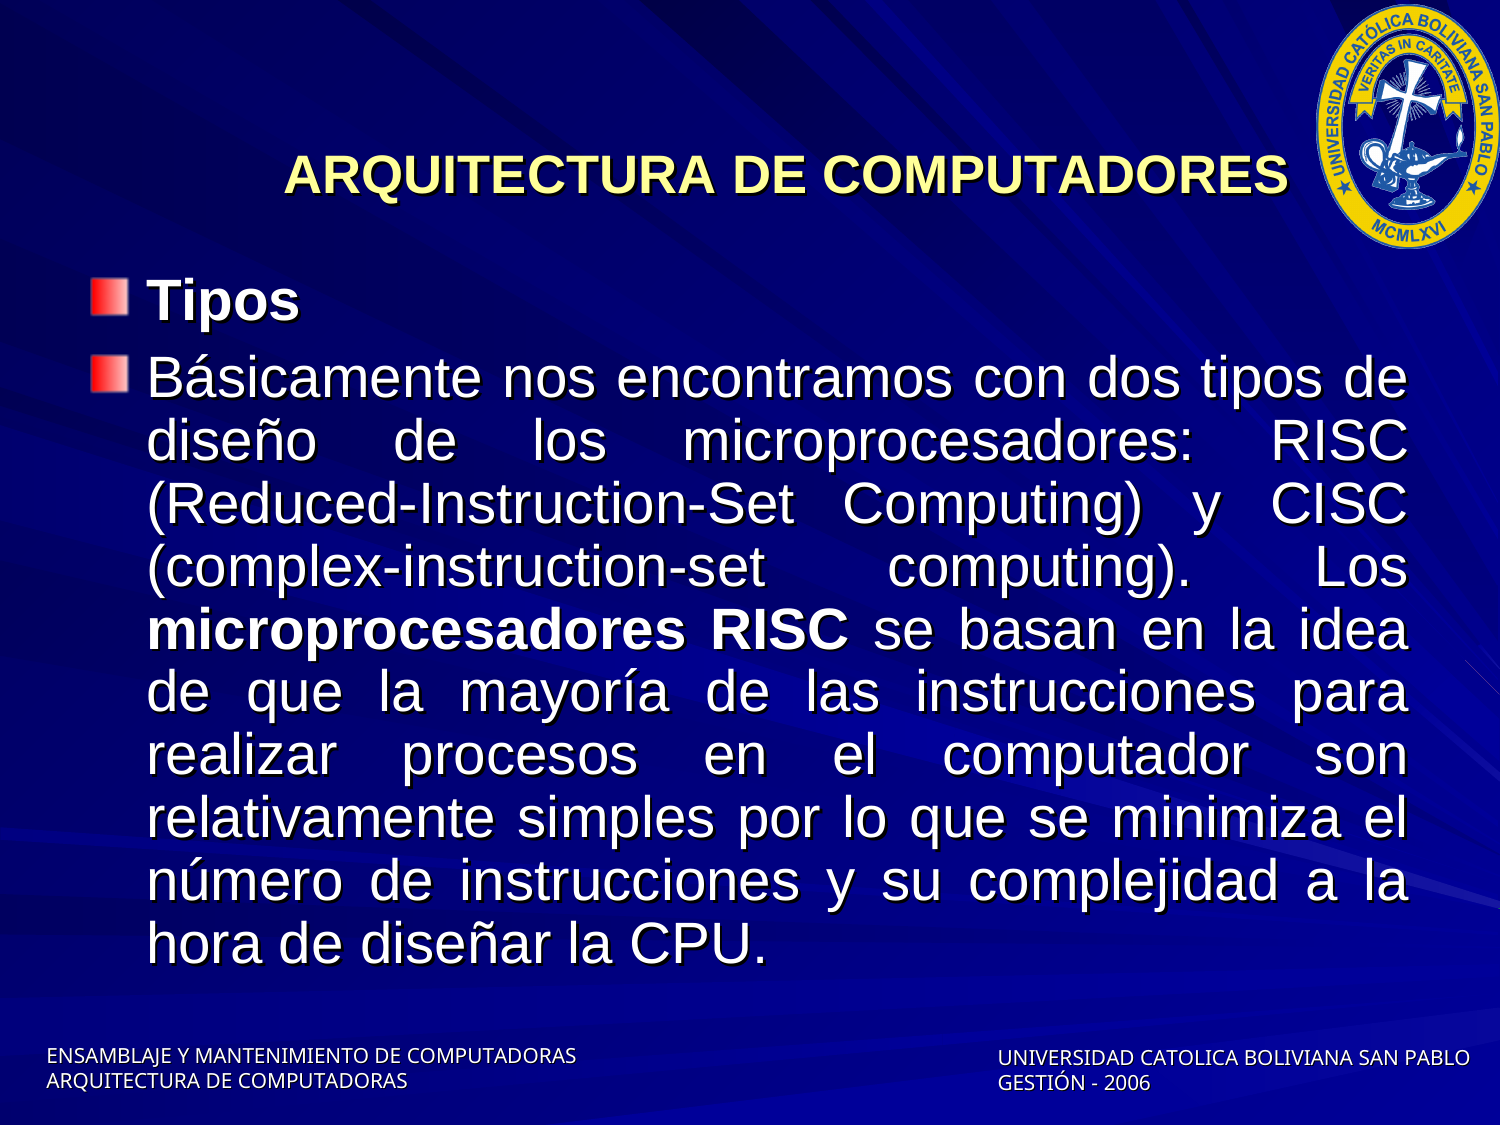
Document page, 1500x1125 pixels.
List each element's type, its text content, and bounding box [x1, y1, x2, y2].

title [75, 45, 1426, 234]
list Tipos Básicamente nos encontramos con dos tipos de diseño de los microprocesadores: RISC (Reduced-Instruction-Set Computing) y CISC (complex-instruction-set computing). Los microprocesadores RISC se basan en la idea de que la mayoría de las instrucciones para realizar procesos en el computador son relativamente simples por lo que se minimiza el número de instrucciones y su complejidad a la hora de diseñar la CPU. [75, 262, 1426, 1006]
picture [1316, 4, 1500, 249]
text_box ARQUITECTURA DE COMPUTADORES [112, 78, 1463, 266]
